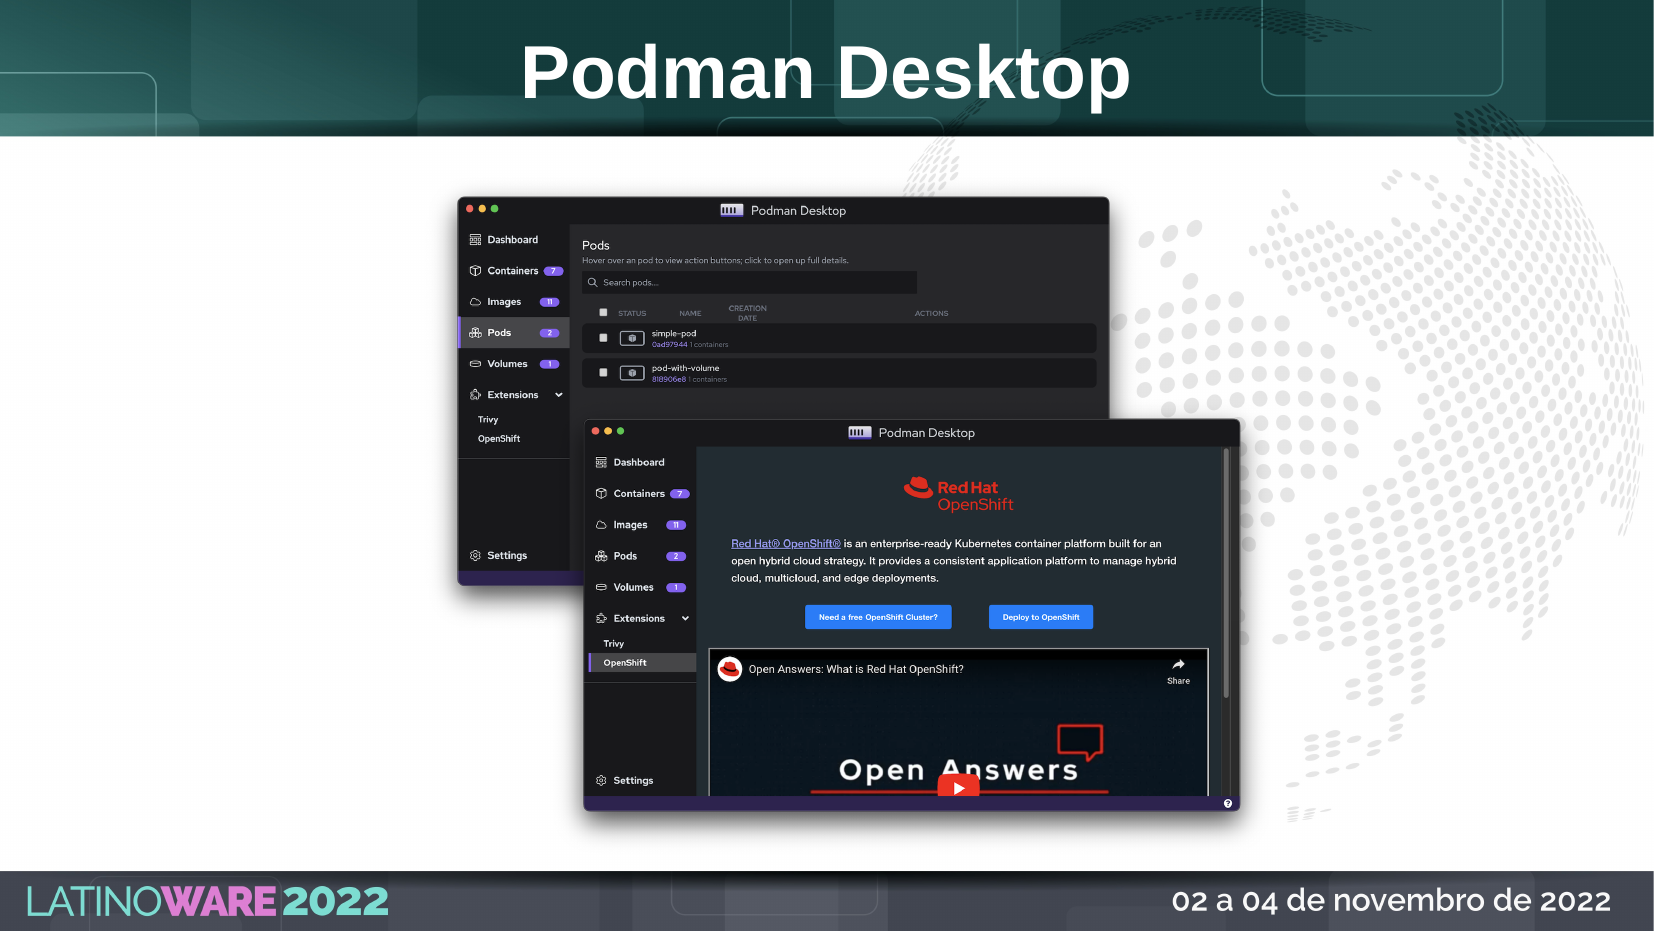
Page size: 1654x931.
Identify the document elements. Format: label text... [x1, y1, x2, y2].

picture [0, 0, 1654, 931]
text_box Podman Desktop [135, 8, 1518, 129]
